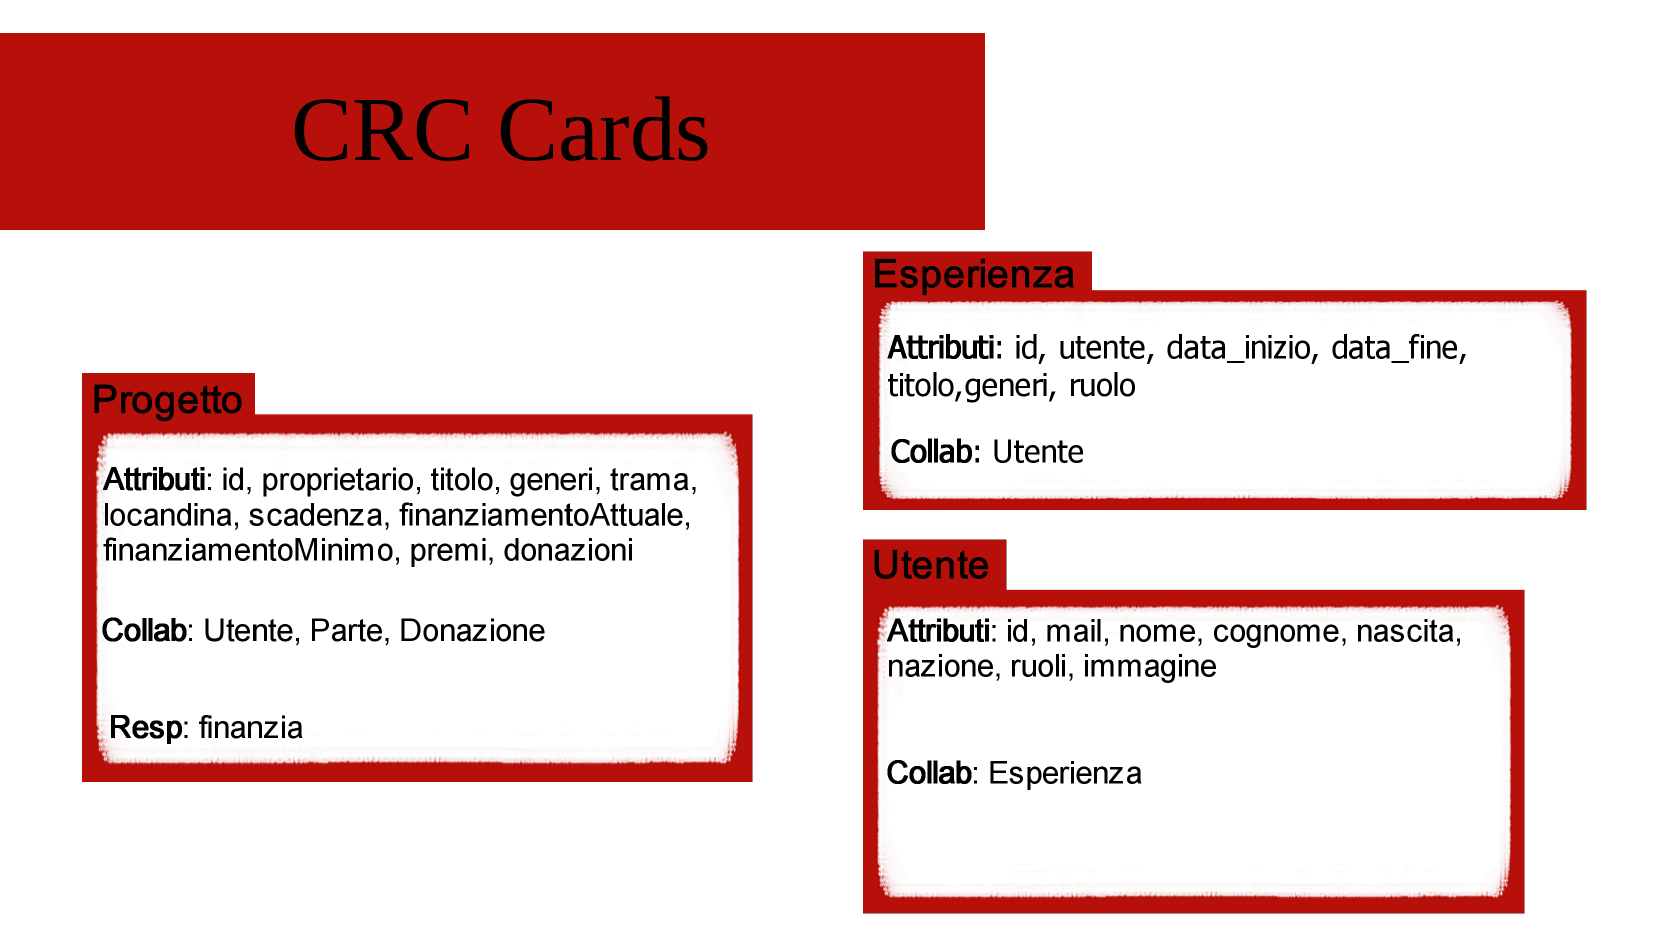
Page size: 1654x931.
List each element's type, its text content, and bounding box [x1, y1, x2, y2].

title CRC Cards [35, 27, 758, 231]
picture [0, 0, 1654, 931]
